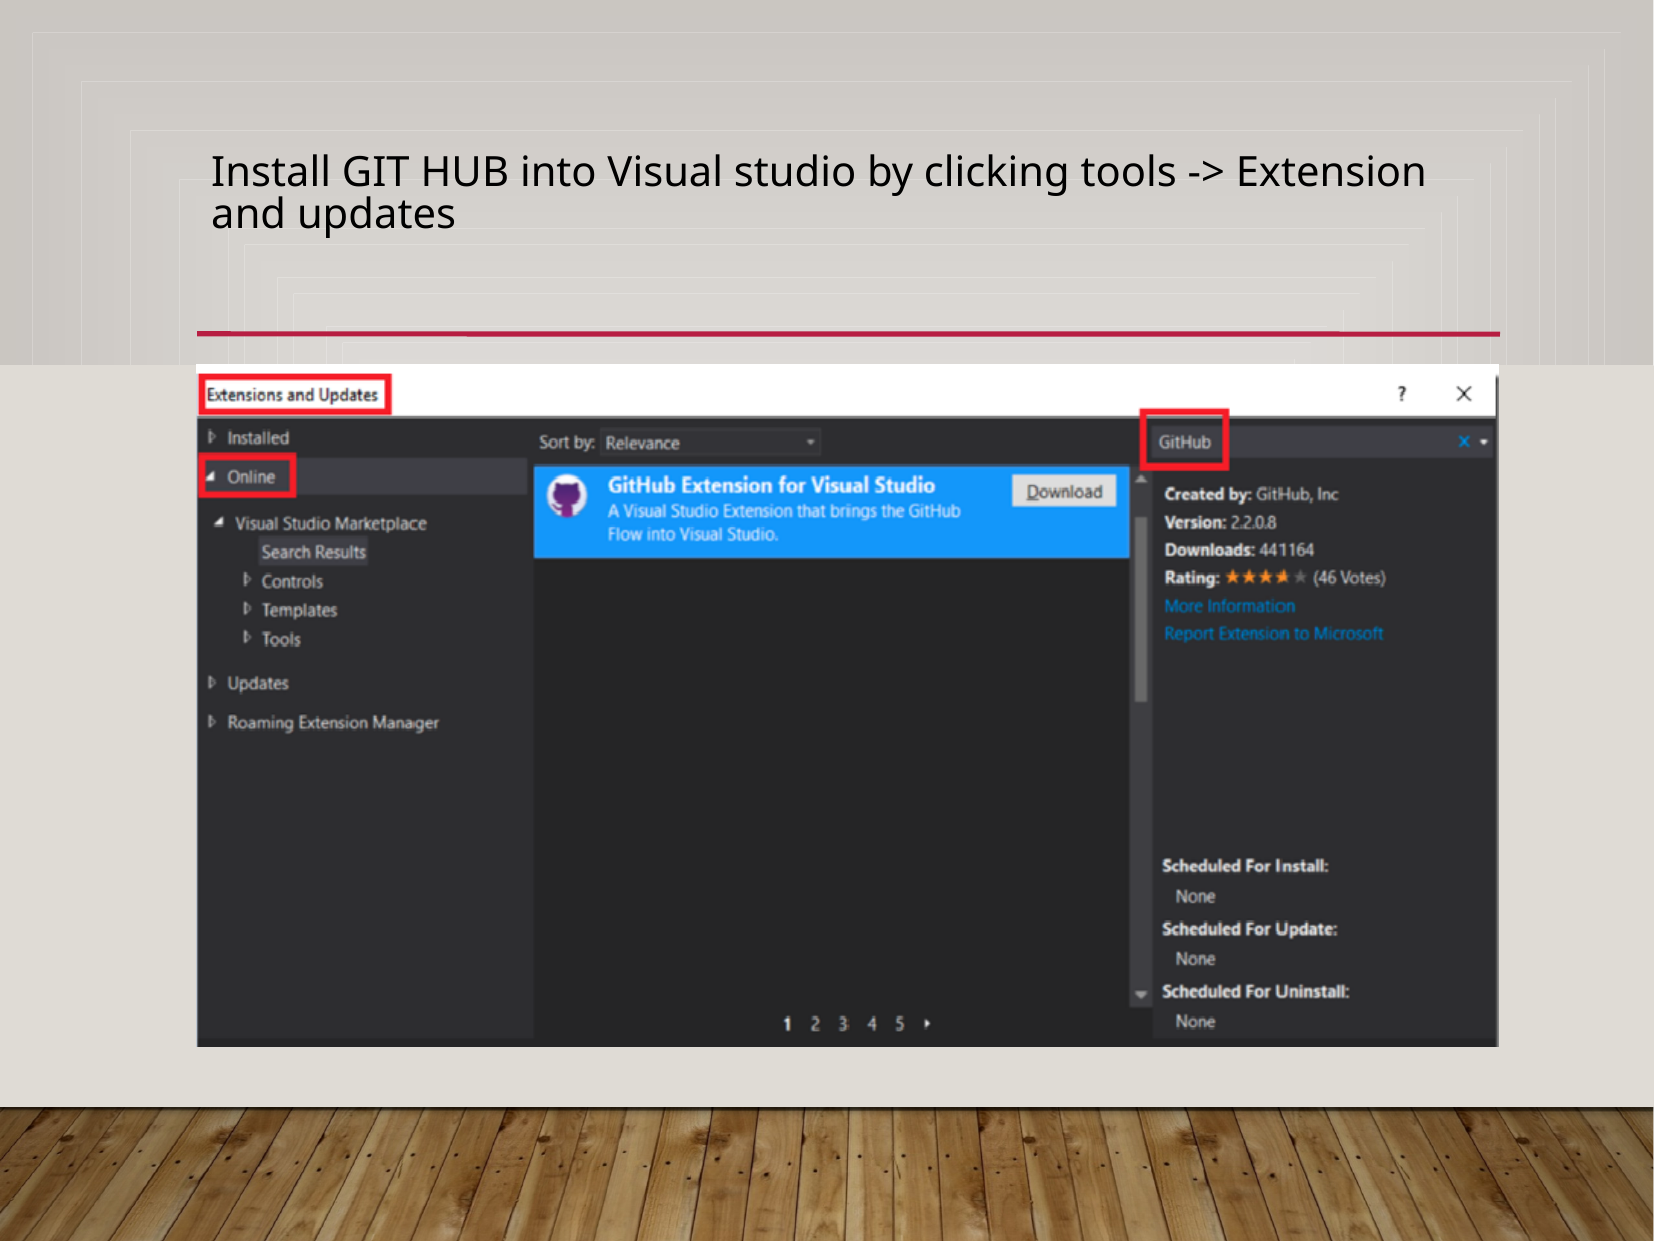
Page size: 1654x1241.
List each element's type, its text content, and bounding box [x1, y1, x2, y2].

title Install GIT HUB into Visual studio by clicking tools -> Extension and updates [196, 145, 1499, 335]
picture [0, 1107, 1654, 1241]
picture [196, 364, 1499, 1047]
